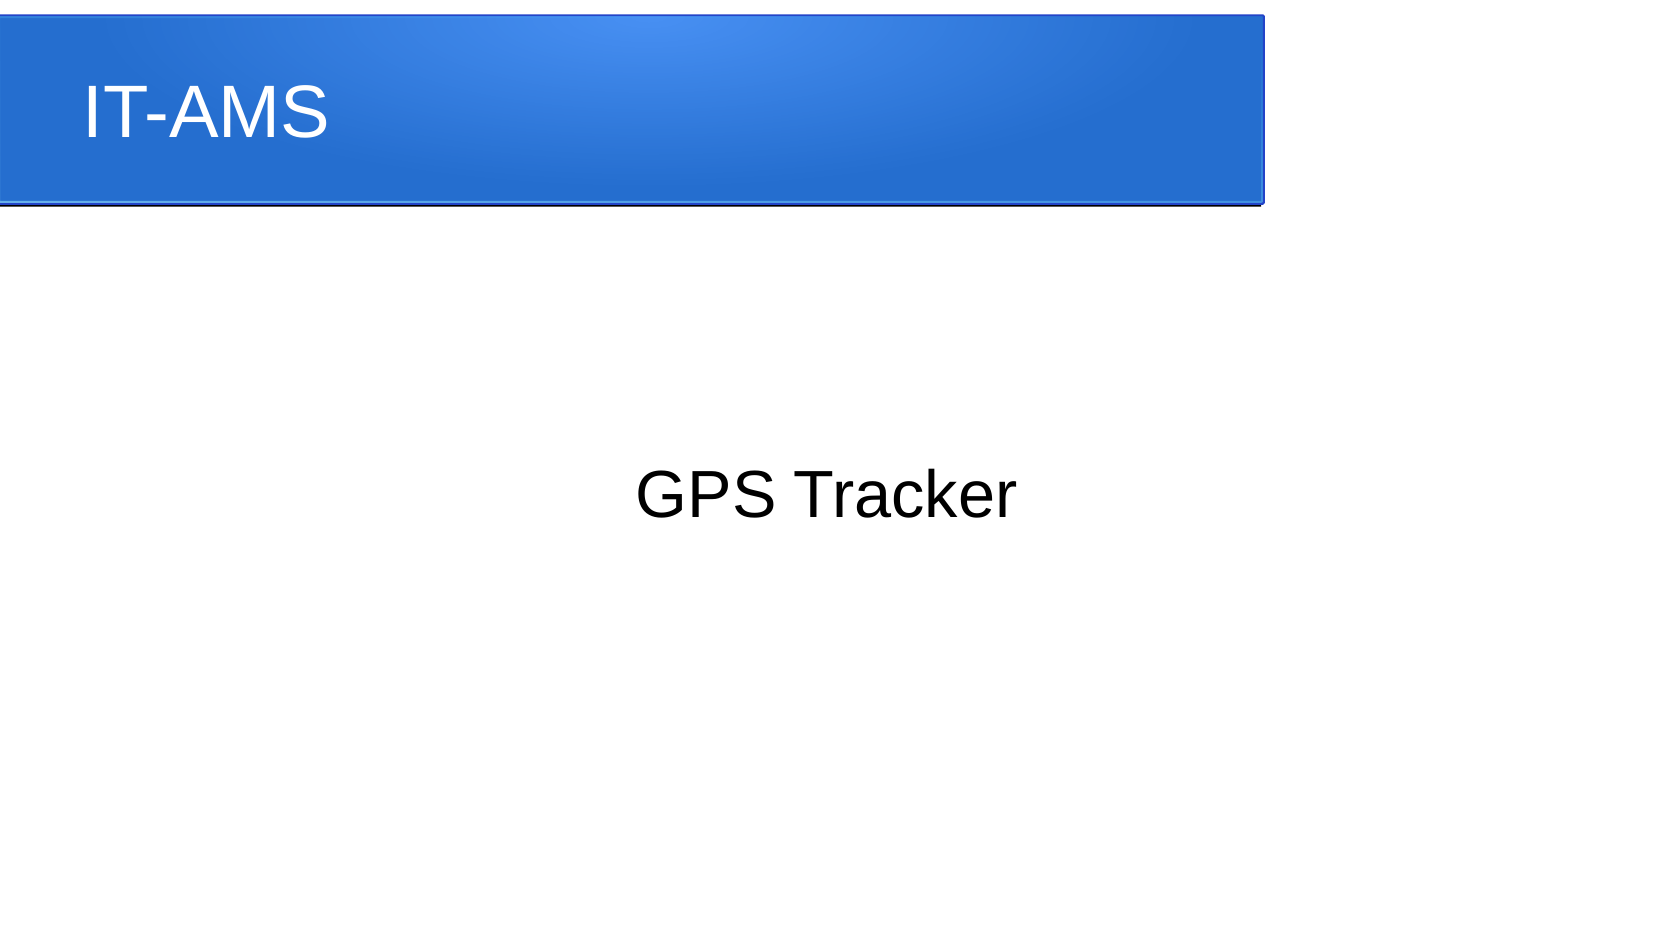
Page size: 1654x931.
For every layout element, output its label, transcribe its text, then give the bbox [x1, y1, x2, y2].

subtitle GPS Tracker [82, 224, 1571, 764]
title IT-AMS [82, 35, 1235, 189]
